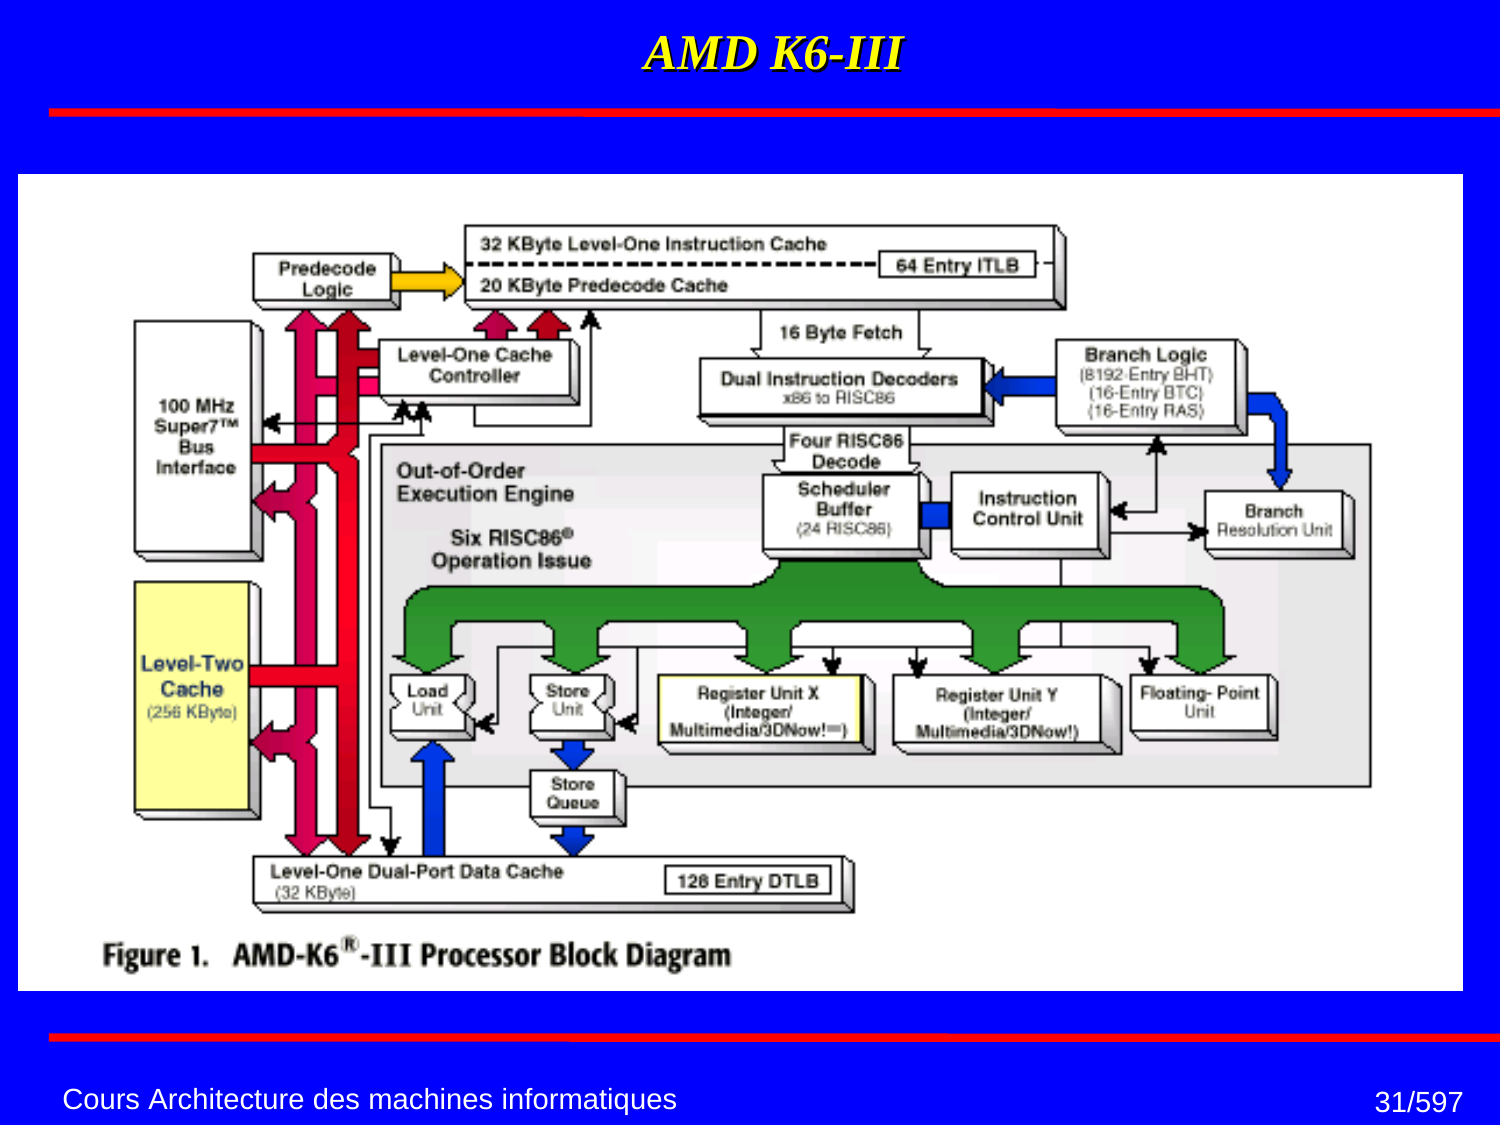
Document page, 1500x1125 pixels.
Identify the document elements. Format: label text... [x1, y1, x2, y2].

title AMD K6-III [141, 15, 1406, 88]
picture [18, 174, 1463, 991]
